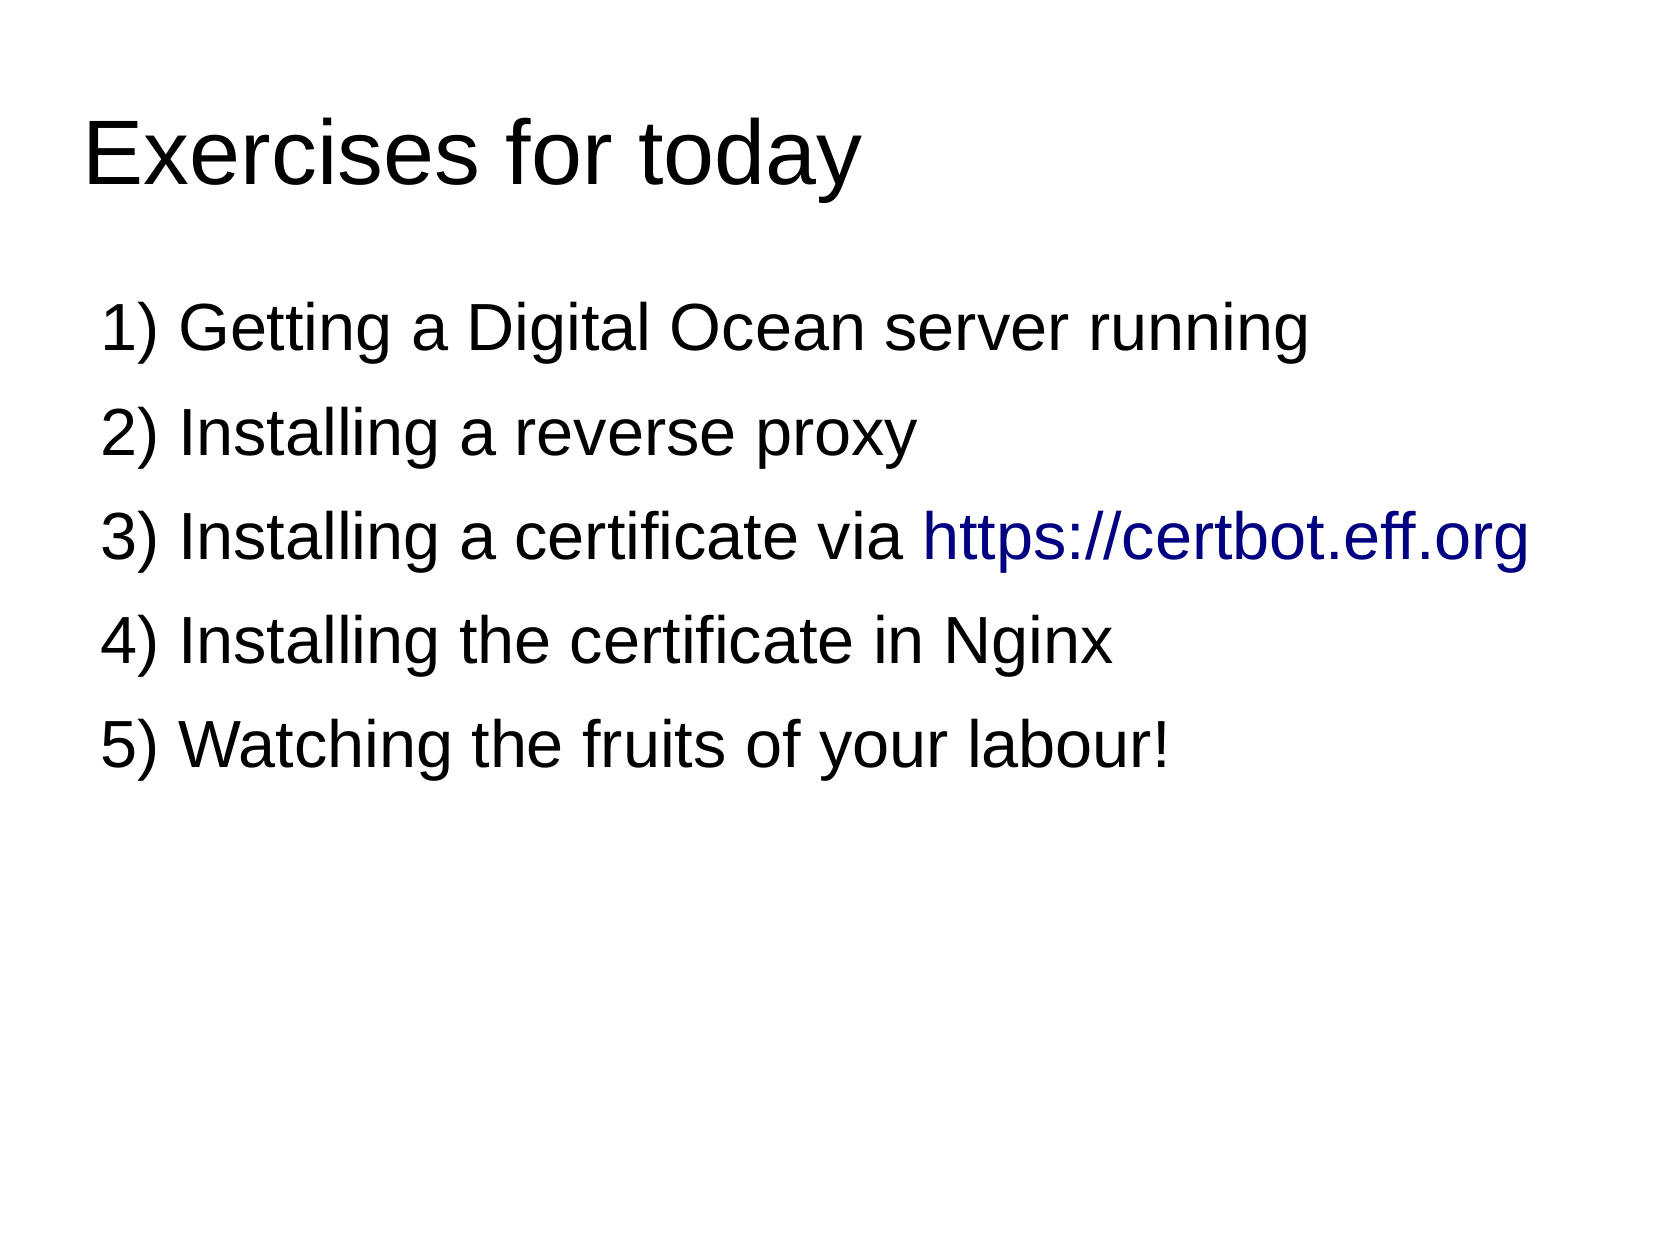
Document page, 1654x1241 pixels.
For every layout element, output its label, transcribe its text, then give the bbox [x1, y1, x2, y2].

list Getting a Digital Ocean server running Installing a reverse proxy Installing a certificate via https://certbot.eff.org Installing the certificate in Nginx Watching the fruits of your labour! [82, 290, 1571, 1010]
title Exercises for today [82, 49, 1571, 257]
